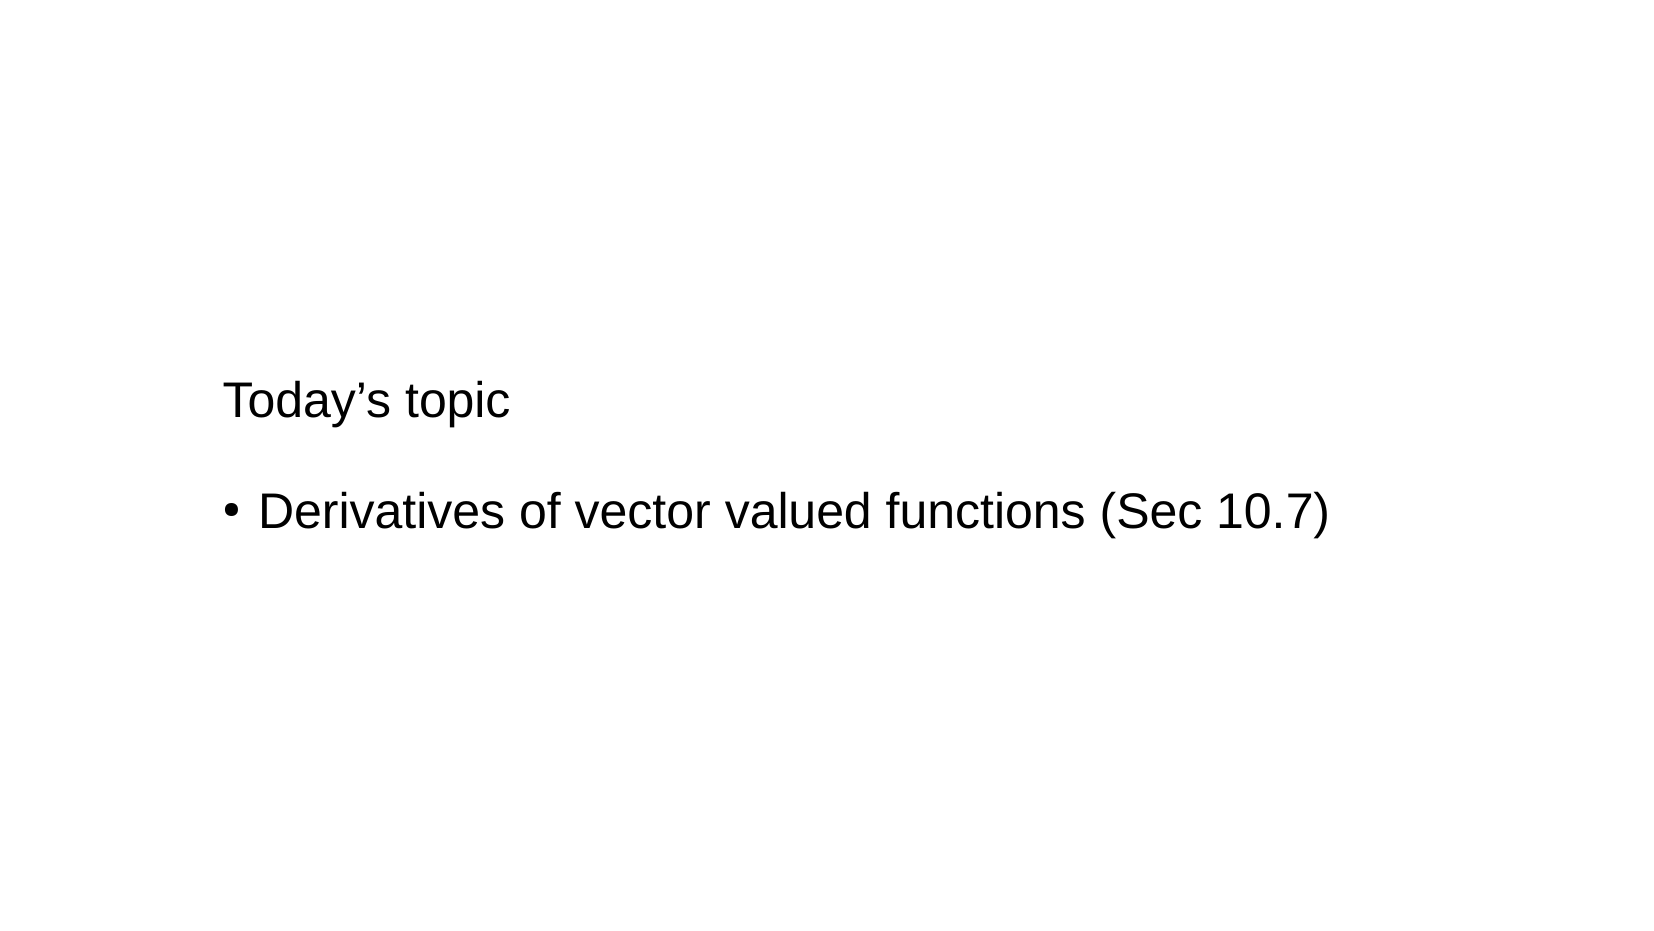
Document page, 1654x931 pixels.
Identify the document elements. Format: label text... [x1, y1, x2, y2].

text_box Today’s topic Derivatives of vector valued functions (Sec 10.7) [207, 364, 1446, 566]
